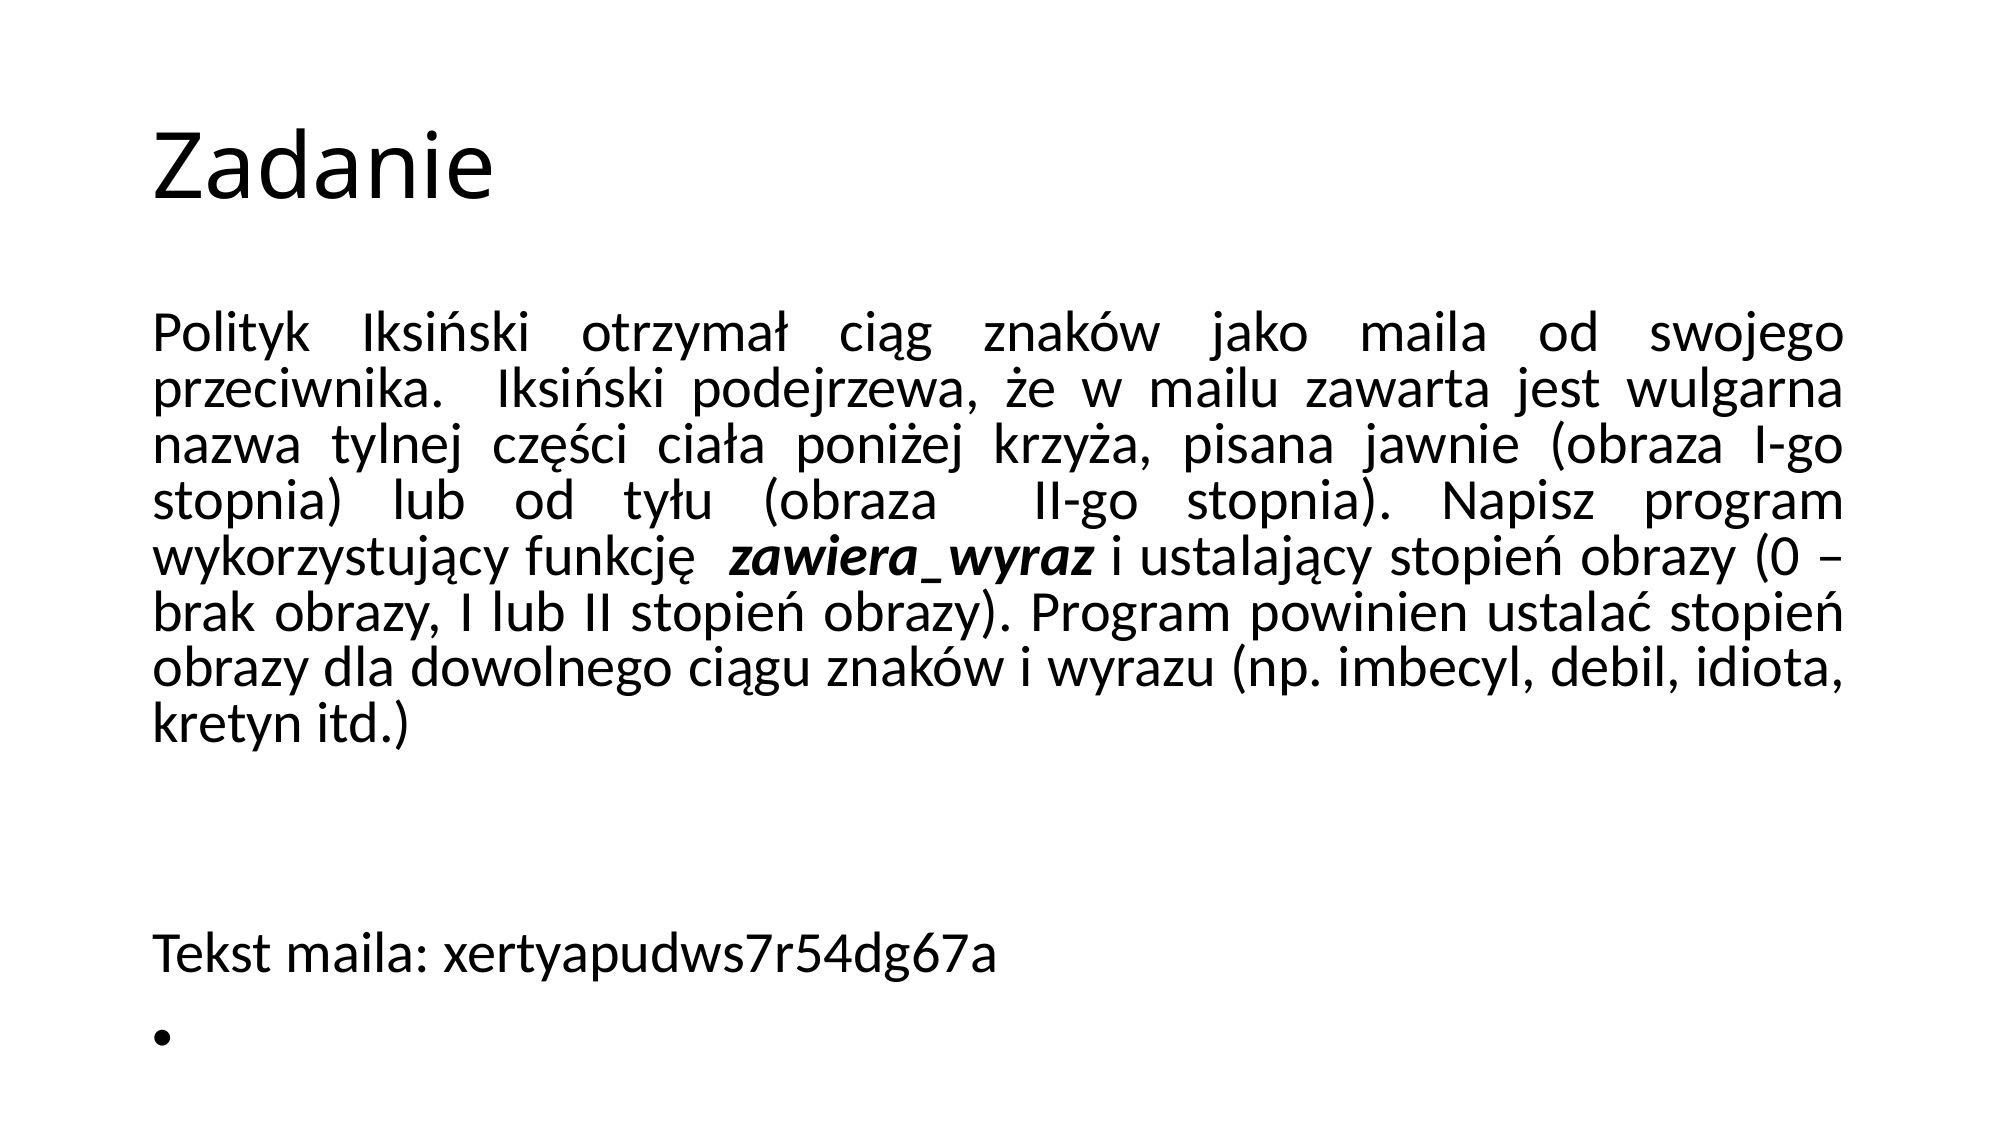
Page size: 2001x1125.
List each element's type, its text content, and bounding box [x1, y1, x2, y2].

list Polityk Iksiński otrzymał ciąg znaków jako maila od swojego przeciwnika. Iksiński podejrzewa, że w mailu zawarta jest wulgarna nazwa tylnej części ciała poniżej krzyża, pisana jawnie (obraza I-go stopnia) lub od tyłu (obraza II-go stopnia). Napisz program wykorzystujący funkcję zawiera_wyraz i ustalający stopień obrazy (0 – brak obrazy, I lub II stopień obrazy). Program powinien ustalać stopień obrazy dla dowolnego ciągu znaków i wyrazu (np. imbecyl, debil, idiota, kretyn itd.) Tekst maila: xertyapudws7r54dg67a [137, 299, 1863, 1014]
title Zadanie [137, 59, 1863, 278]
